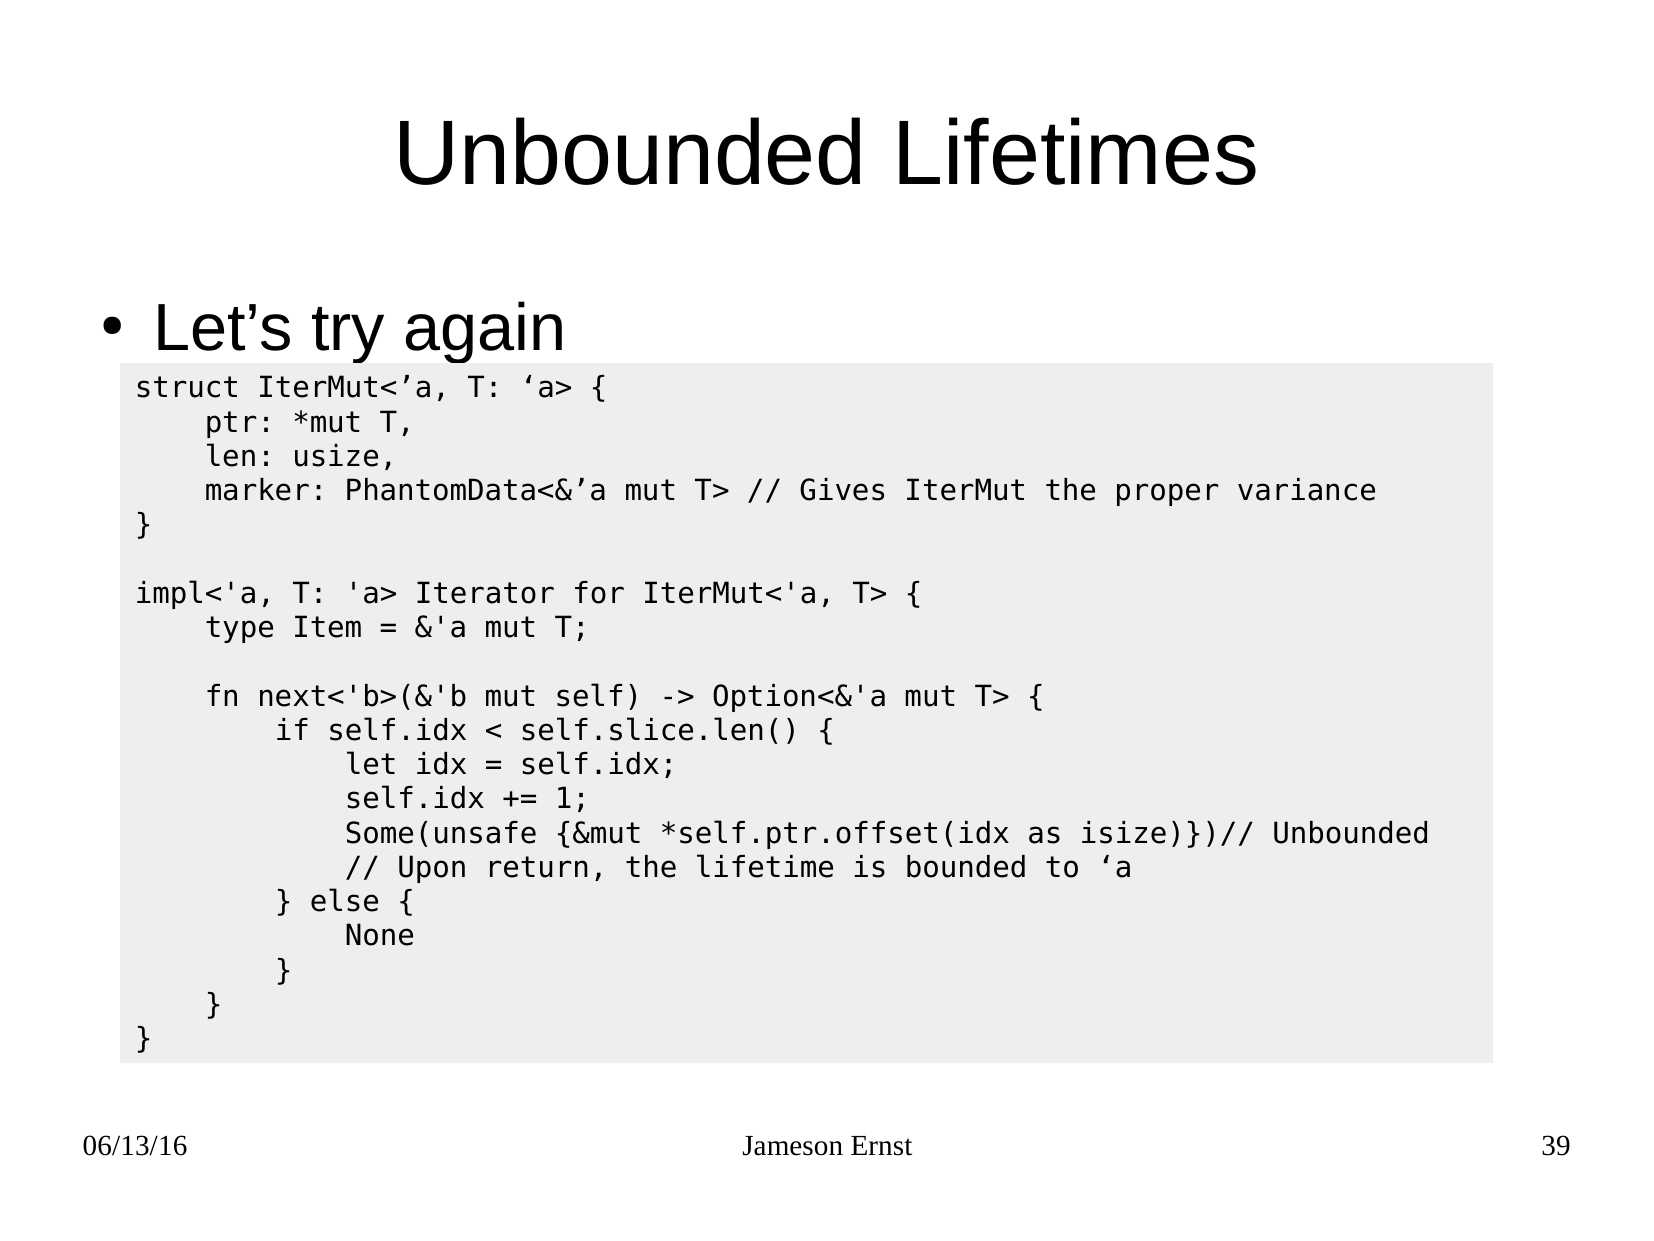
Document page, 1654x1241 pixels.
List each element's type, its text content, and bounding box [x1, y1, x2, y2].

list Let’s try again [82, 290, 1571, 1010]
text_box struct IterMut<’a, T: ‘a> { ptr: *mut T, len: usize, marker: PhantomData<&’a mut T> // Gives IterMut the proper variance } impl<'a, T: 'a> Iterator for IterMut<'a, T> { type Item = &'a mut T; fn next<'b>(&'b mut self) -> Option<&'a mut T> { if self.idx < self.slice.len() { let idx = self.idx; self.idx += 1; Some(unsafe {&mut *self.ptr.offset(idx as isize)})// Unbounded // Upon return, the lifetime is bounded to ‘a } else { None } } } [120, 363, 1494, 1064]
title Unbounded Lifetimes [82, 49, 1571, 257]
